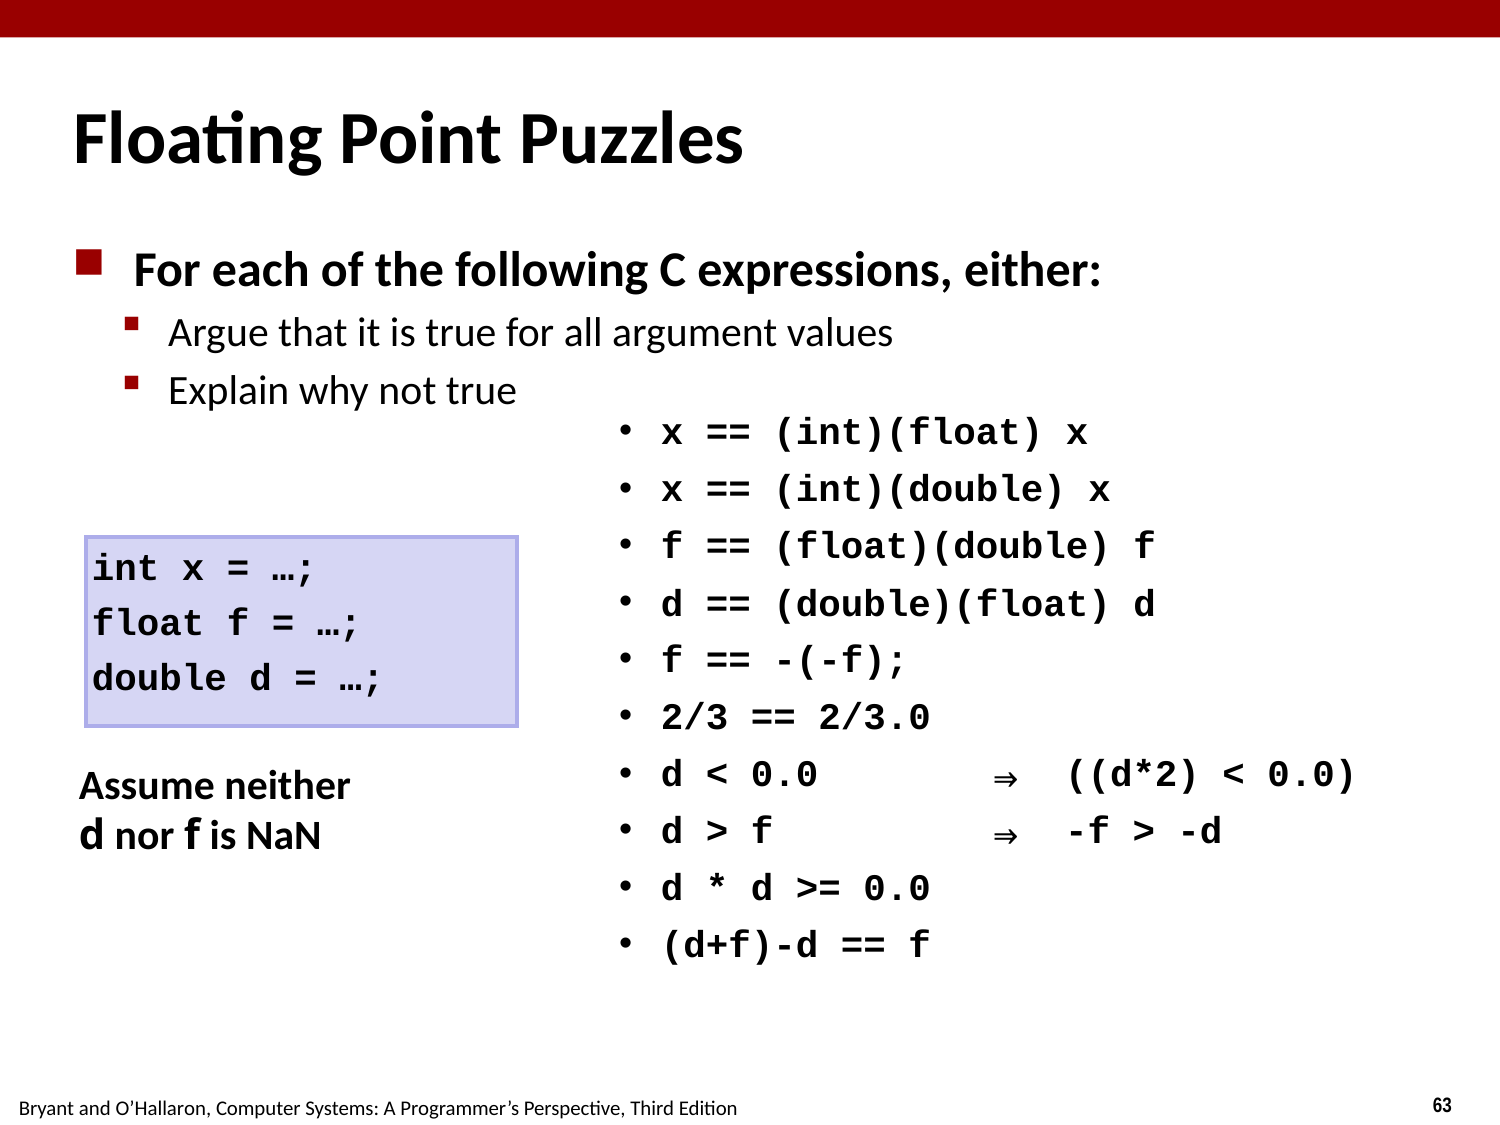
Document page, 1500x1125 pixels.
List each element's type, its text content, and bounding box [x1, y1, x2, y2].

list For each of the following C expressions, either: Argue that it is true for all argument values Explain why not true [62, 229, 1438, 438]
text_box Assume neither d nor f is NaN [72, 751, 358, 865]
title Floating Point Puzzles [58, 71, 1304, 197]
text_box int x = …; float f = …; double d = …; [85, 536, 517, 727]
text_box x == (int)(float) x x == (int)(double) x f == (float)(double) f d == (double)(float) d f == -(-f); 2/3 == 2/3.0 d < 0.0 ⇒ ((d*2) < 0.0) d > f ⇒ -f > -d d * d >= 0.0 (d+f)-d == f [612, 401, 1415, 1070]
